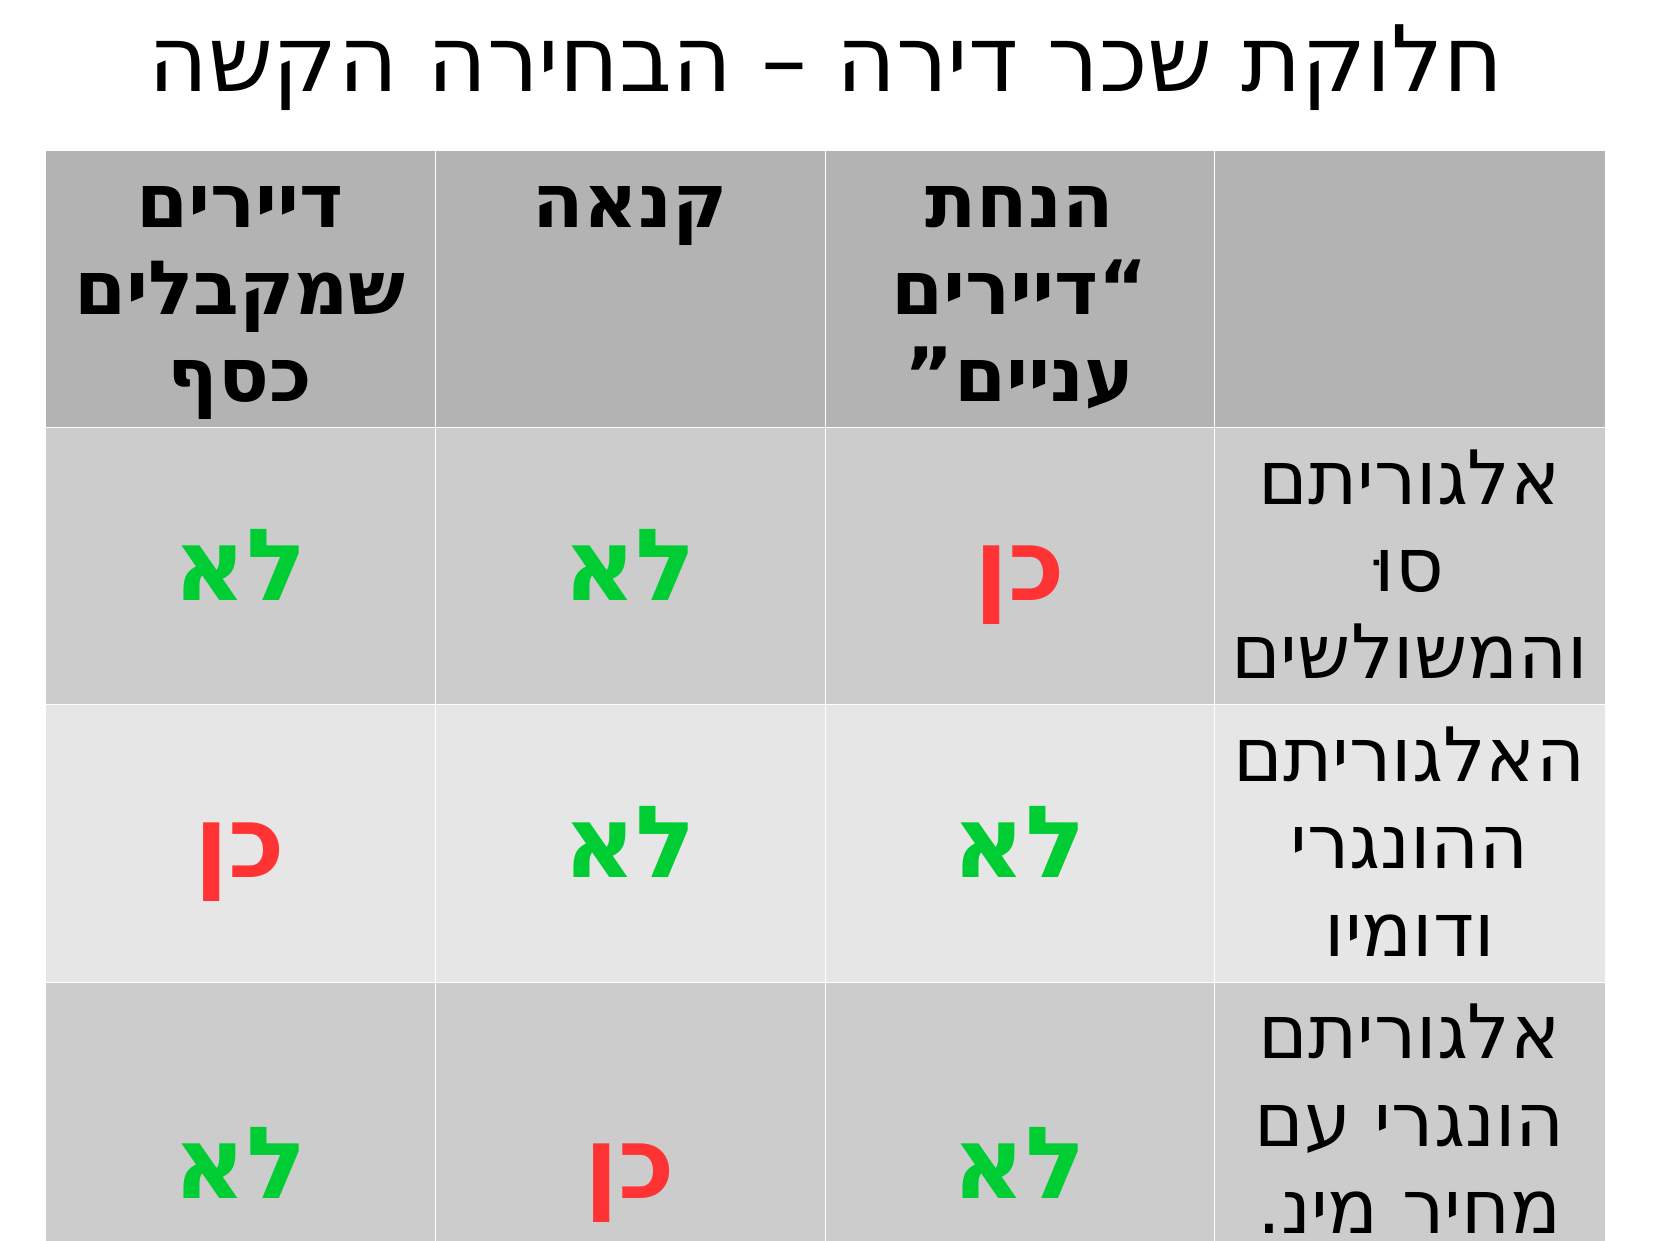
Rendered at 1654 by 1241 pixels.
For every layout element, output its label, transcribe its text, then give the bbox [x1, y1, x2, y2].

table_cell האלגוריתם ההונגרי ודומיו [1215, 705, 1605, 982]
table_header הנחת “דיירים עניים” [826, 151, 1214, 427]
table_cell כן [436, 983, 825, 1241]
table_header קנאה [436, 151, 825, 427]
title חלוקת שכר דירה – הבחירה הקשה [0, 0, 1654, 136]
table_header [1215, 151, 1605, 427]
table_cell כן [826, 428, 1214, 704]
table_cell לא [436, 428, 825, 704]
table_cell אלגוריתם הונגרי עם מחיר מינ. 0 [1215, 983, 1605, 1241]
table_cell לא [826, 705, 1214, 982]
table_cell לא [436, 705, 825, 982]
table_cell לא [46, 428, 435, 704]
table_cell אלגוריתם סוּ והמשולשים [1215, 428, 1605, 704]
table_header דיירים שמקבלים כסף [46, 151, 435, 427]
table_cell לא [46, 983, 435, 1241]
table_cell לא [826, 983, 1214, 1241]
table_cell כן [46, 705, 435, 982]
